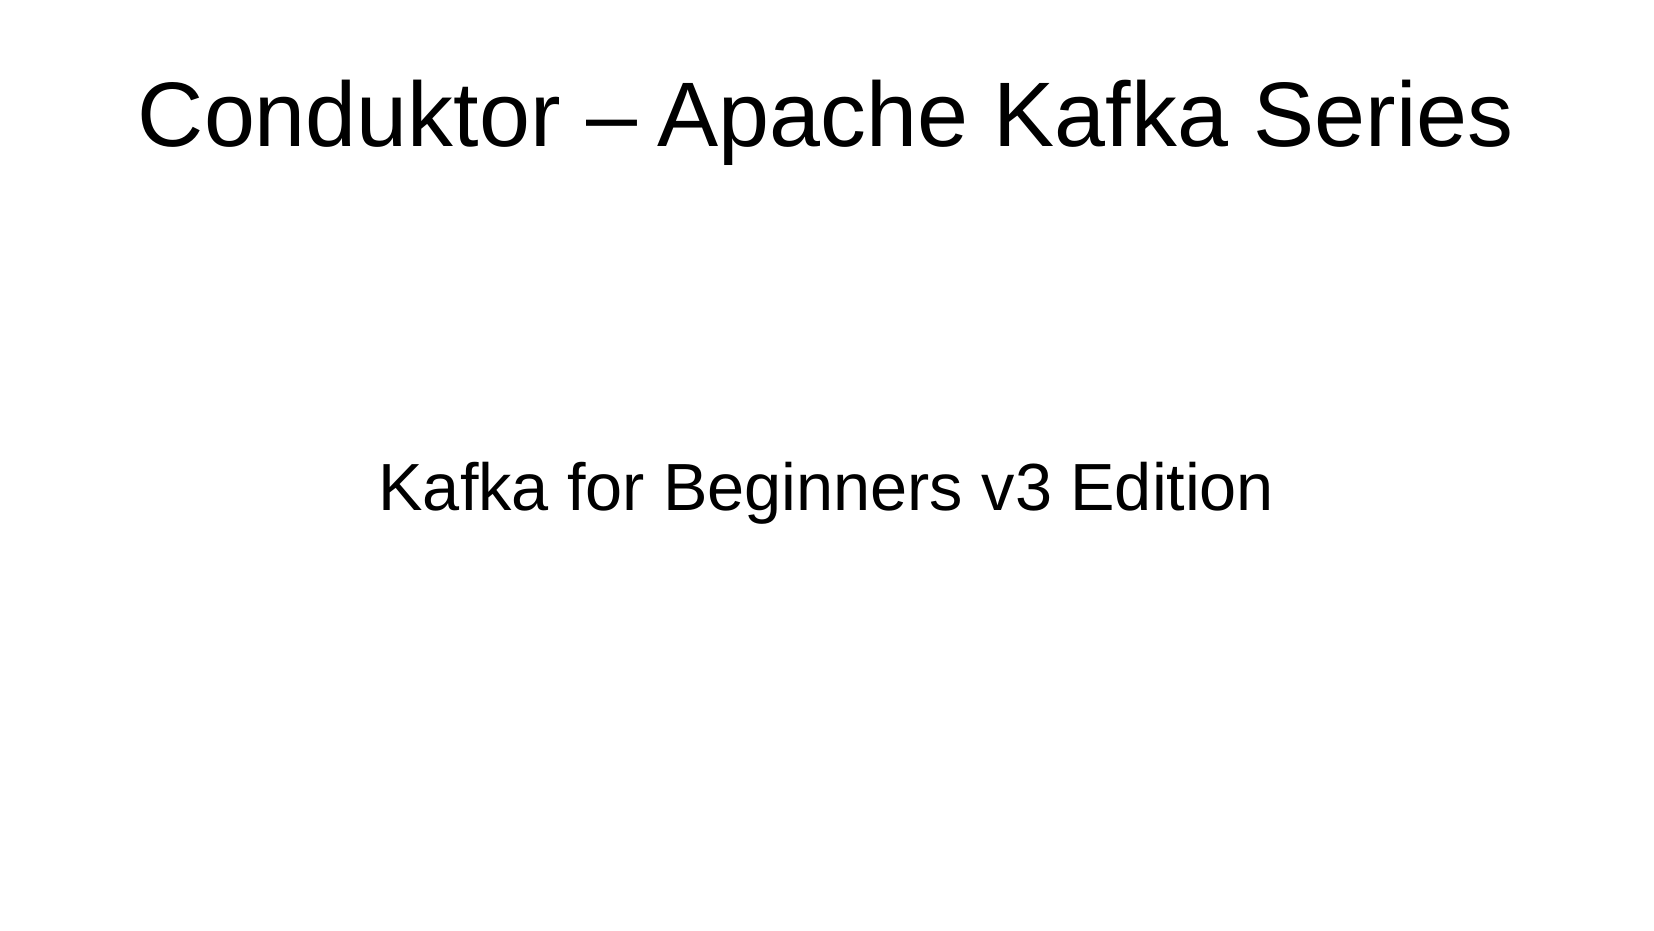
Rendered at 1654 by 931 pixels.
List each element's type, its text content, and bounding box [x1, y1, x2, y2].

title Conduktor – Apache Kafka Series [82, 37, 1571, 193]
subtitle Kafka for Beginners v3 Edition [82, 217, 1571, 758]
